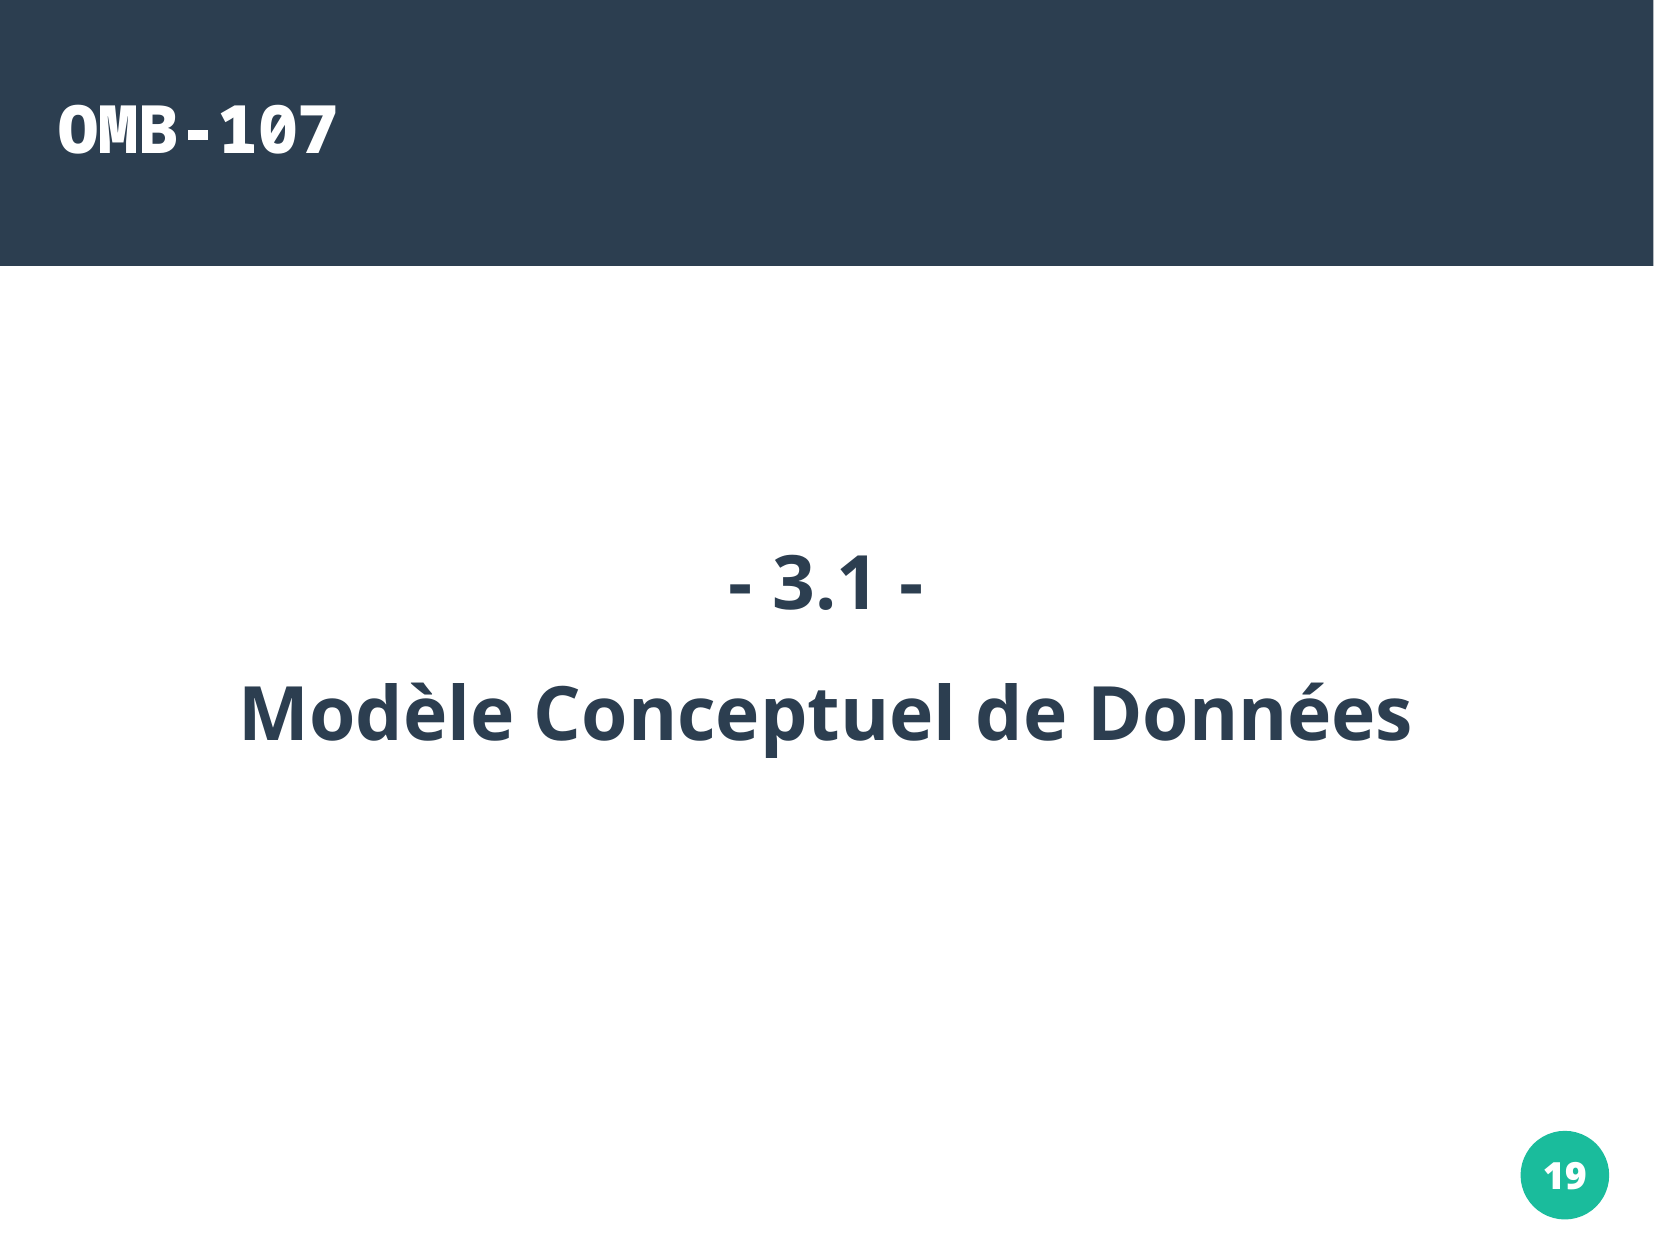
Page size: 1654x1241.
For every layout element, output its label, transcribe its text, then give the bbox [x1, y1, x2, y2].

title OMB-107 [58, 49, 1595, 207]
list - 3.1 - Modèle Conceptuel de Données [0, 265, 1653, 1181]
